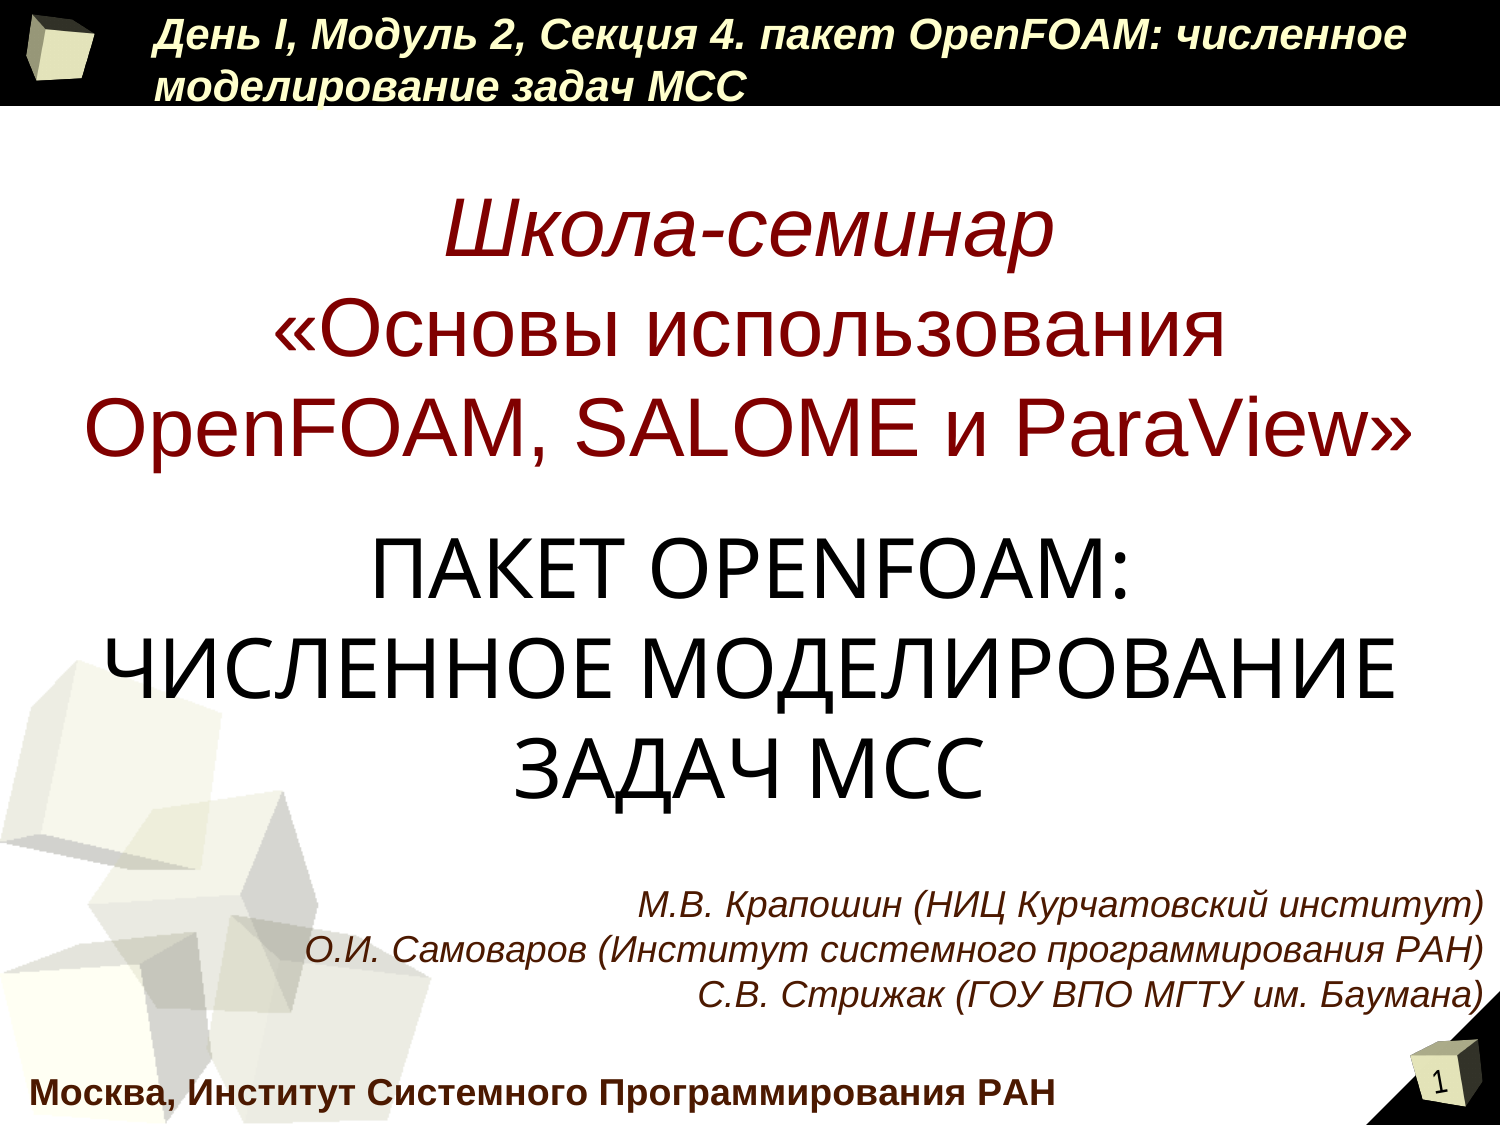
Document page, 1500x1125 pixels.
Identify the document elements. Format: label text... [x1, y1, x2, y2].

text_box ПАКЕТ OPENFOAM: ЧИСЛЕННОЕ МОДЕЛИРОВАНИЕ ЗАДАЧ МСС [0, 507, 1500, 823]
text_box М.В. Крапошин (НИЦ Курчатовский институт) О.И. Самоваров (Институт системного программирования РАН) С.В. Стрижак (ГОУ ВПО МГТУ им. Баумана) [0, 872, 1500, 1063]
picture [0, 823, 433, 872]
text_box Школа-семинар «Основы использования OpenFOAM, SALOME и ParaView» [0, 166, 1500, 429]
picture [423, 1088, 433, 1102]
picture [0, 1063, 433, 1125]
